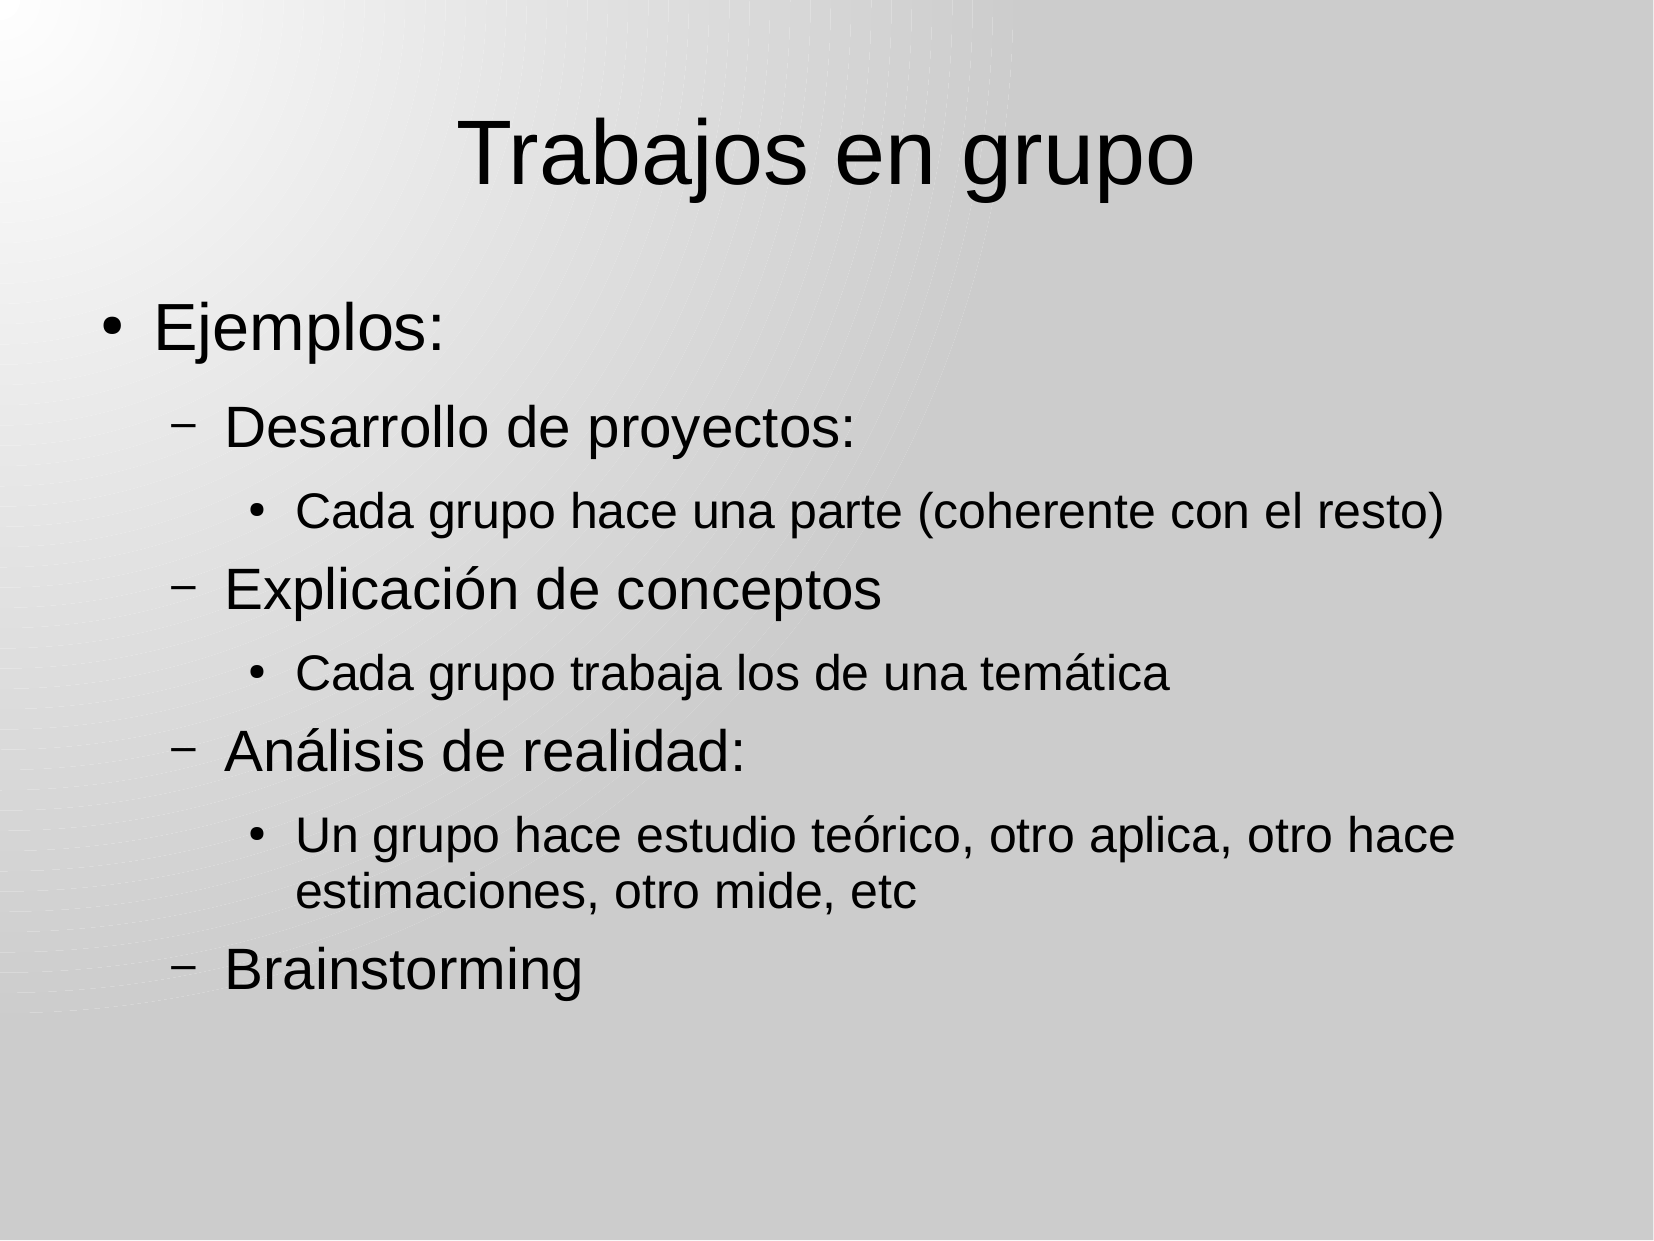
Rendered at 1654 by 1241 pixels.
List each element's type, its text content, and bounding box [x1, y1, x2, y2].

list Ejemplos: Desarrollo de proyectos: Cada grupo hace una parte (coherente con el resto) Explicación de conceptos Cada grupo trabaja los de una temática Análisis de realidad: Un grupo hace estudio teórico, otro aplica, otro hace estimaciones, otro mide, etc Brainstorming [82, 290, 1538, 1109]
title Trabajos en grupo [82, 49, 1571, 257]
